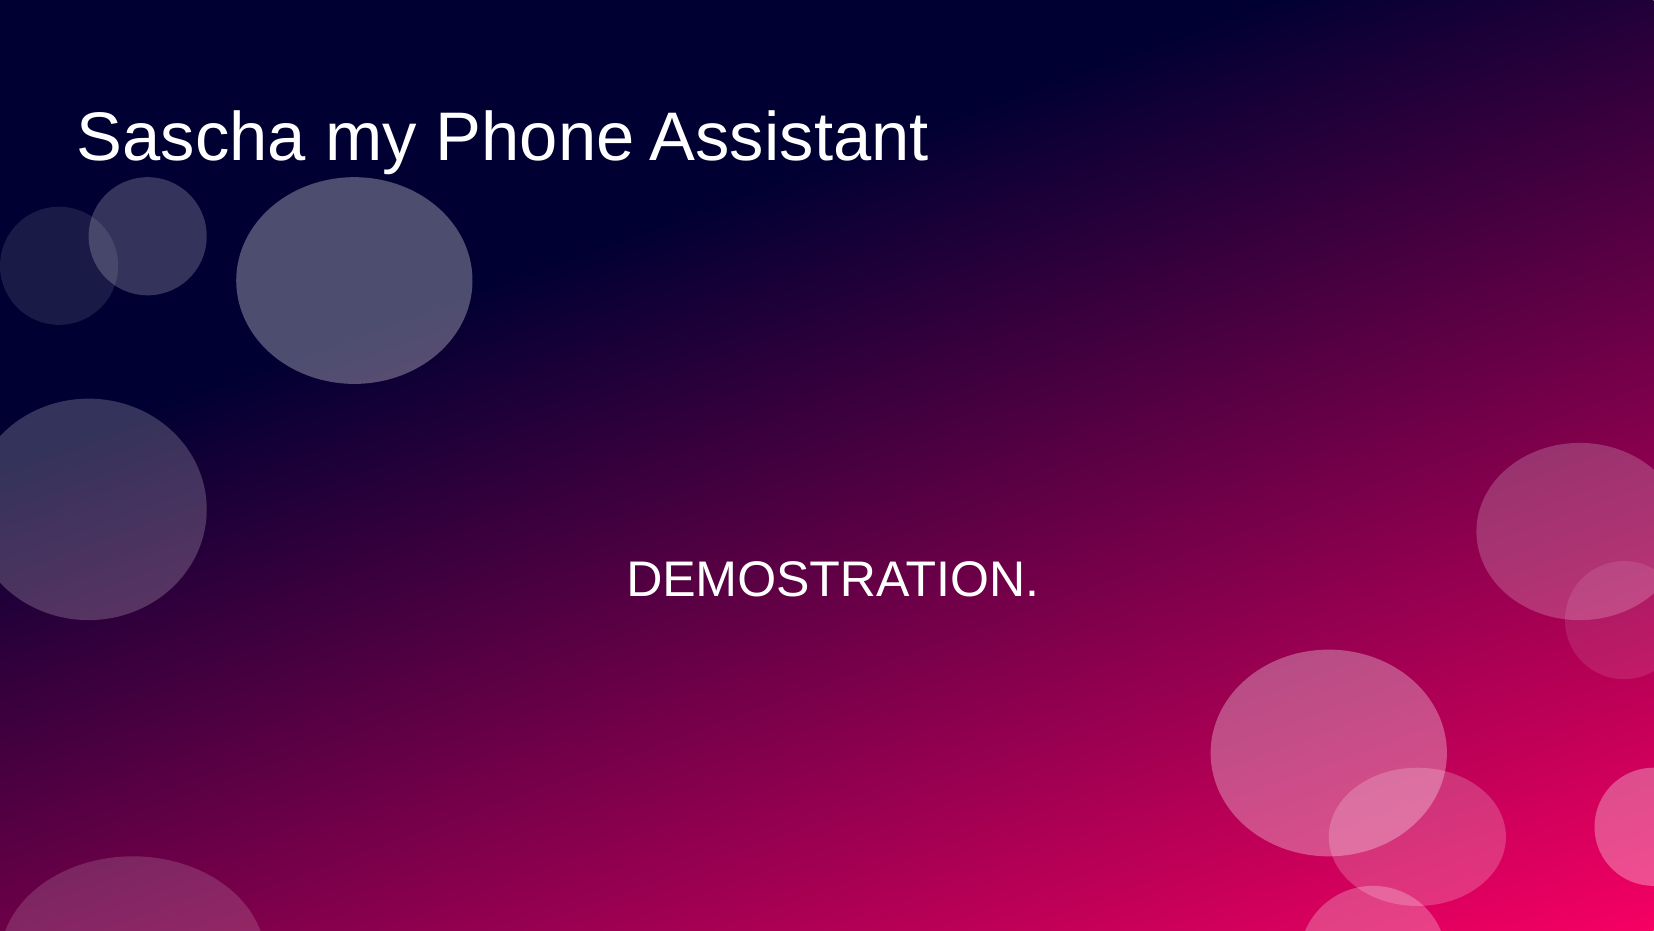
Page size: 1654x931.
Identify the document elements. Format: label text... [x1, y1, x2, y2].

subtitle DEMOSTRATION. [88, 413, 1577, 746]
title Sascha my Phone Assistant [76, 59, 1565, 215]
